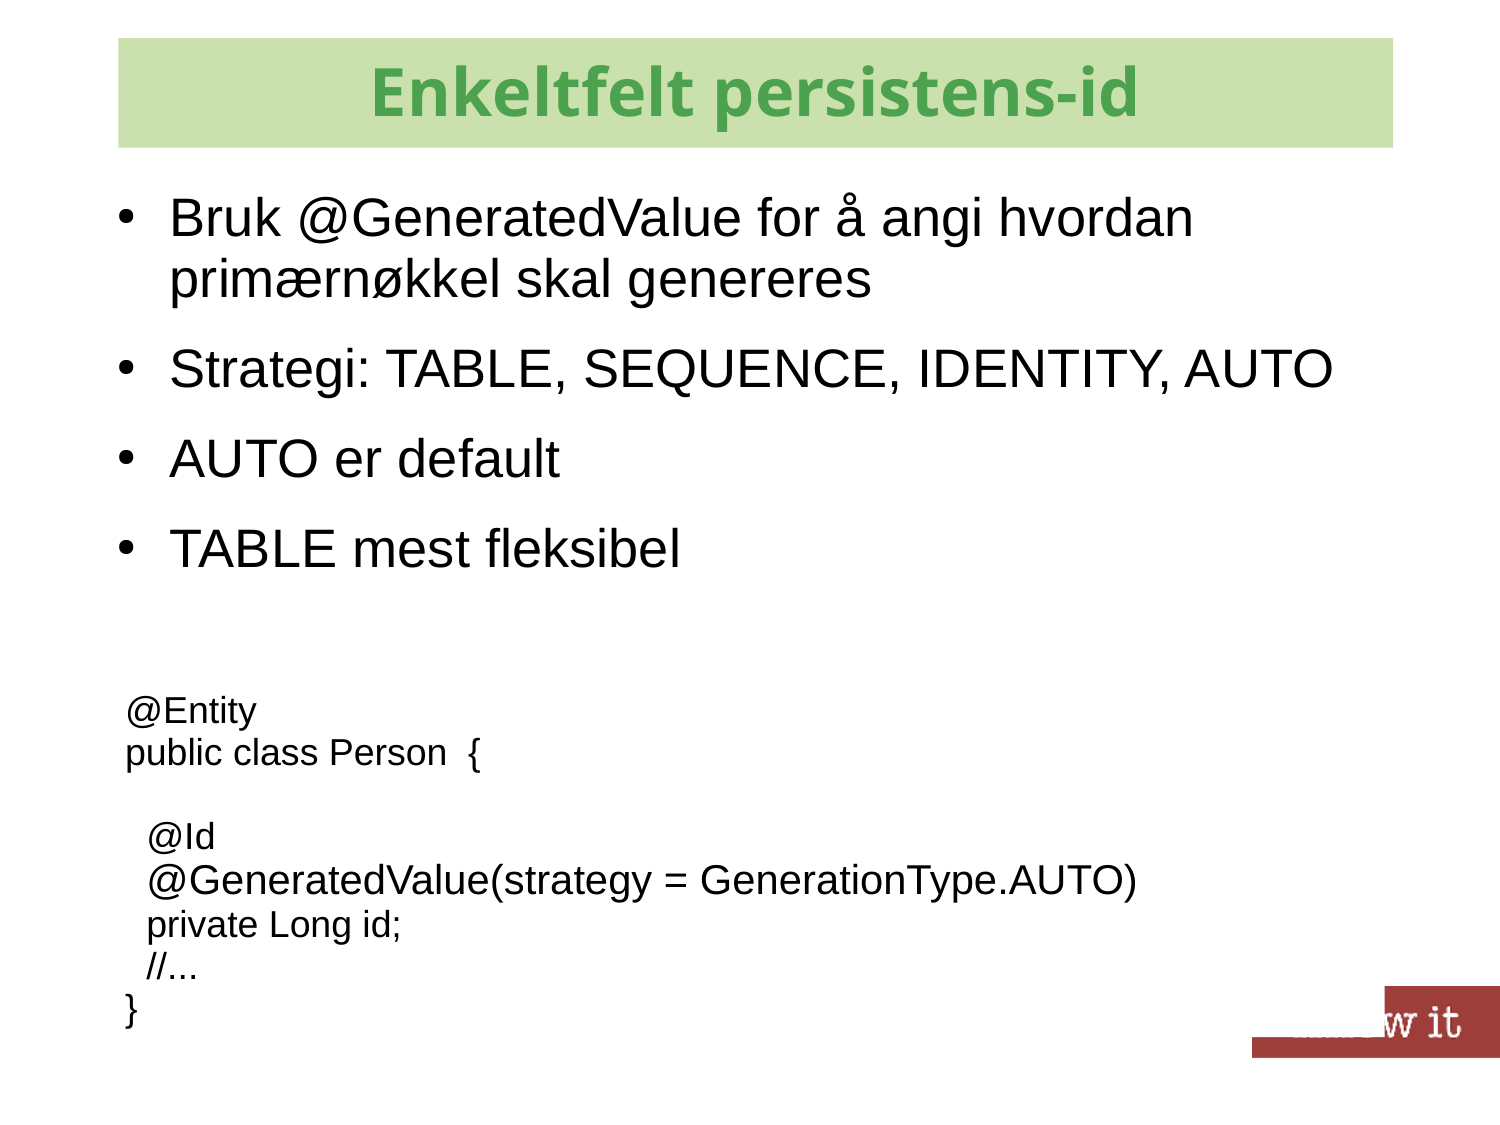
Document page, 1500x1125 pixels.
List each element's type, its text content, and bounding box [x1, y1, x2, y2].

text_box @Entity public class Person { @Id @GeneratedValue(strategy = GenerationType.AUTO) private Long id; //... } [110, 681, 1385, 1038]
list Bruk @GeneratedValue for å angi hvordan primærnøkkel skal genereres Strategi: TABLE, SEQUENCE, IDENTITY, AUTO AUTO er default TABLE mest fleksibel [98, 187, 1358, 580]
text_box Enkeltfelt persistens-id [118, 38, 1394, 148]
picture [1252, 986, 1500, 1058]
